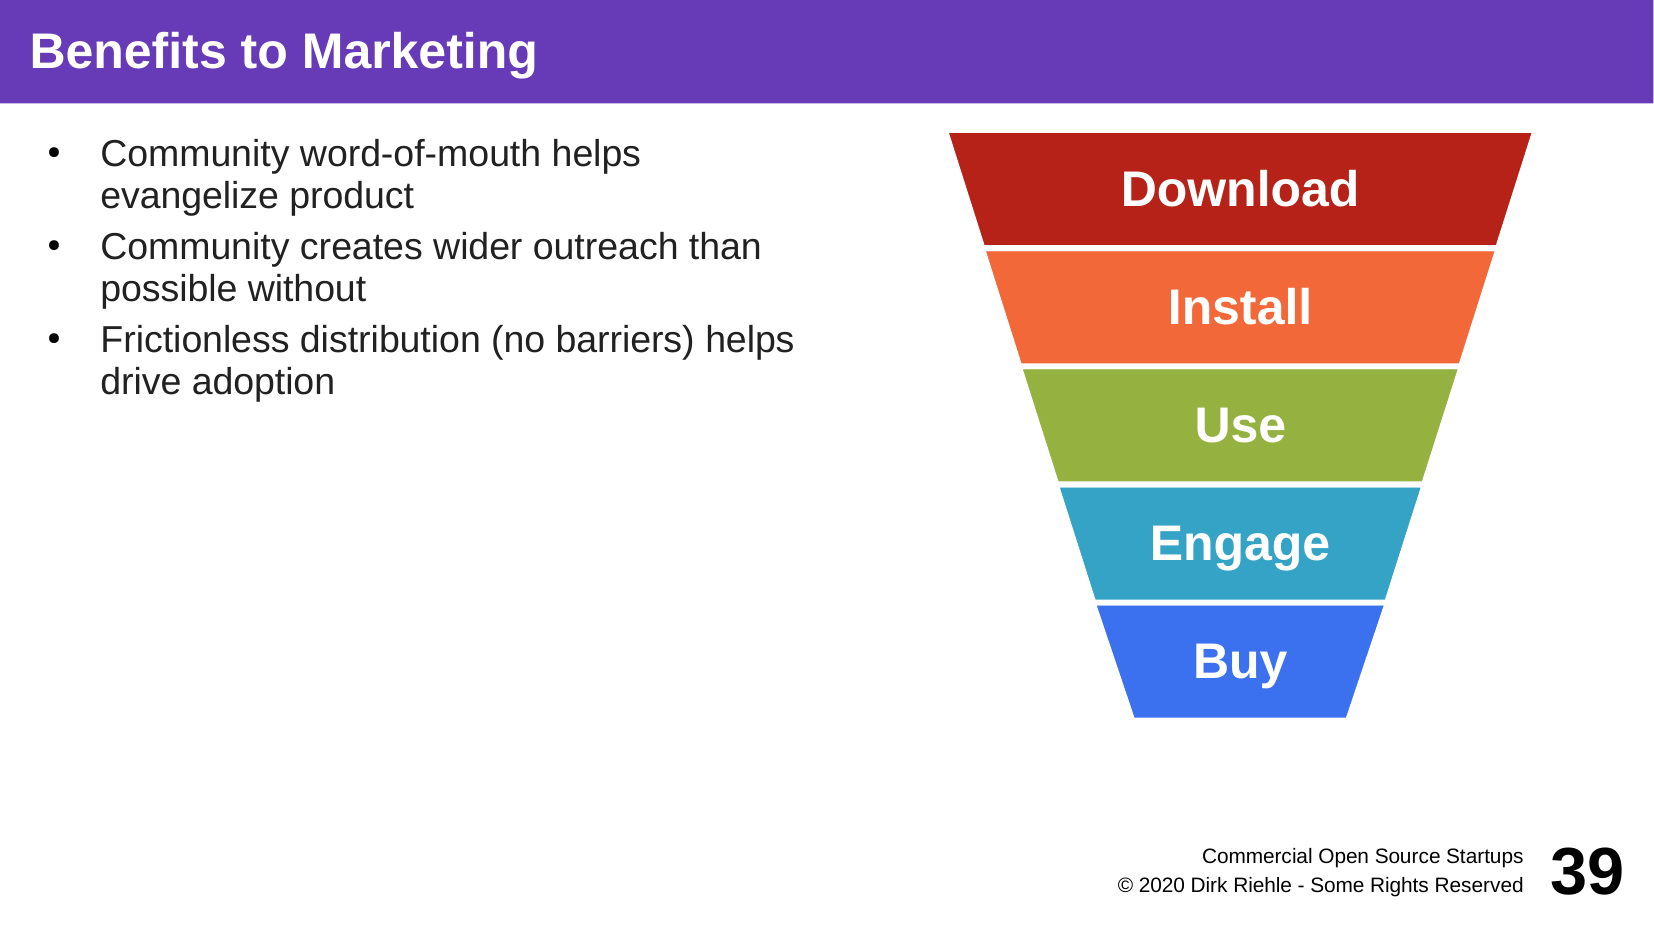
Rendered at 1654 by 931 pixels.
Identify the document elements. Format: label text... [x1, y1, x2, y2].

text_box Install [981, 248, 1499, 367]
list Community word-of-mouth helps evangelize product Community creates wider outreach than possible without Frictionless distribution (no barriers) helps drive adoption [29, 132, 808, 813]
text_box Use [1018, 366, 1462, 485]
text_box Buy [1092, 602, 1388, 721]
text_box Download [944, 129, 1536, 249]
title Benefits to Marketing [0, 0, 1654, 104]
text_box Engage [1055, 484, 1425, 603]
